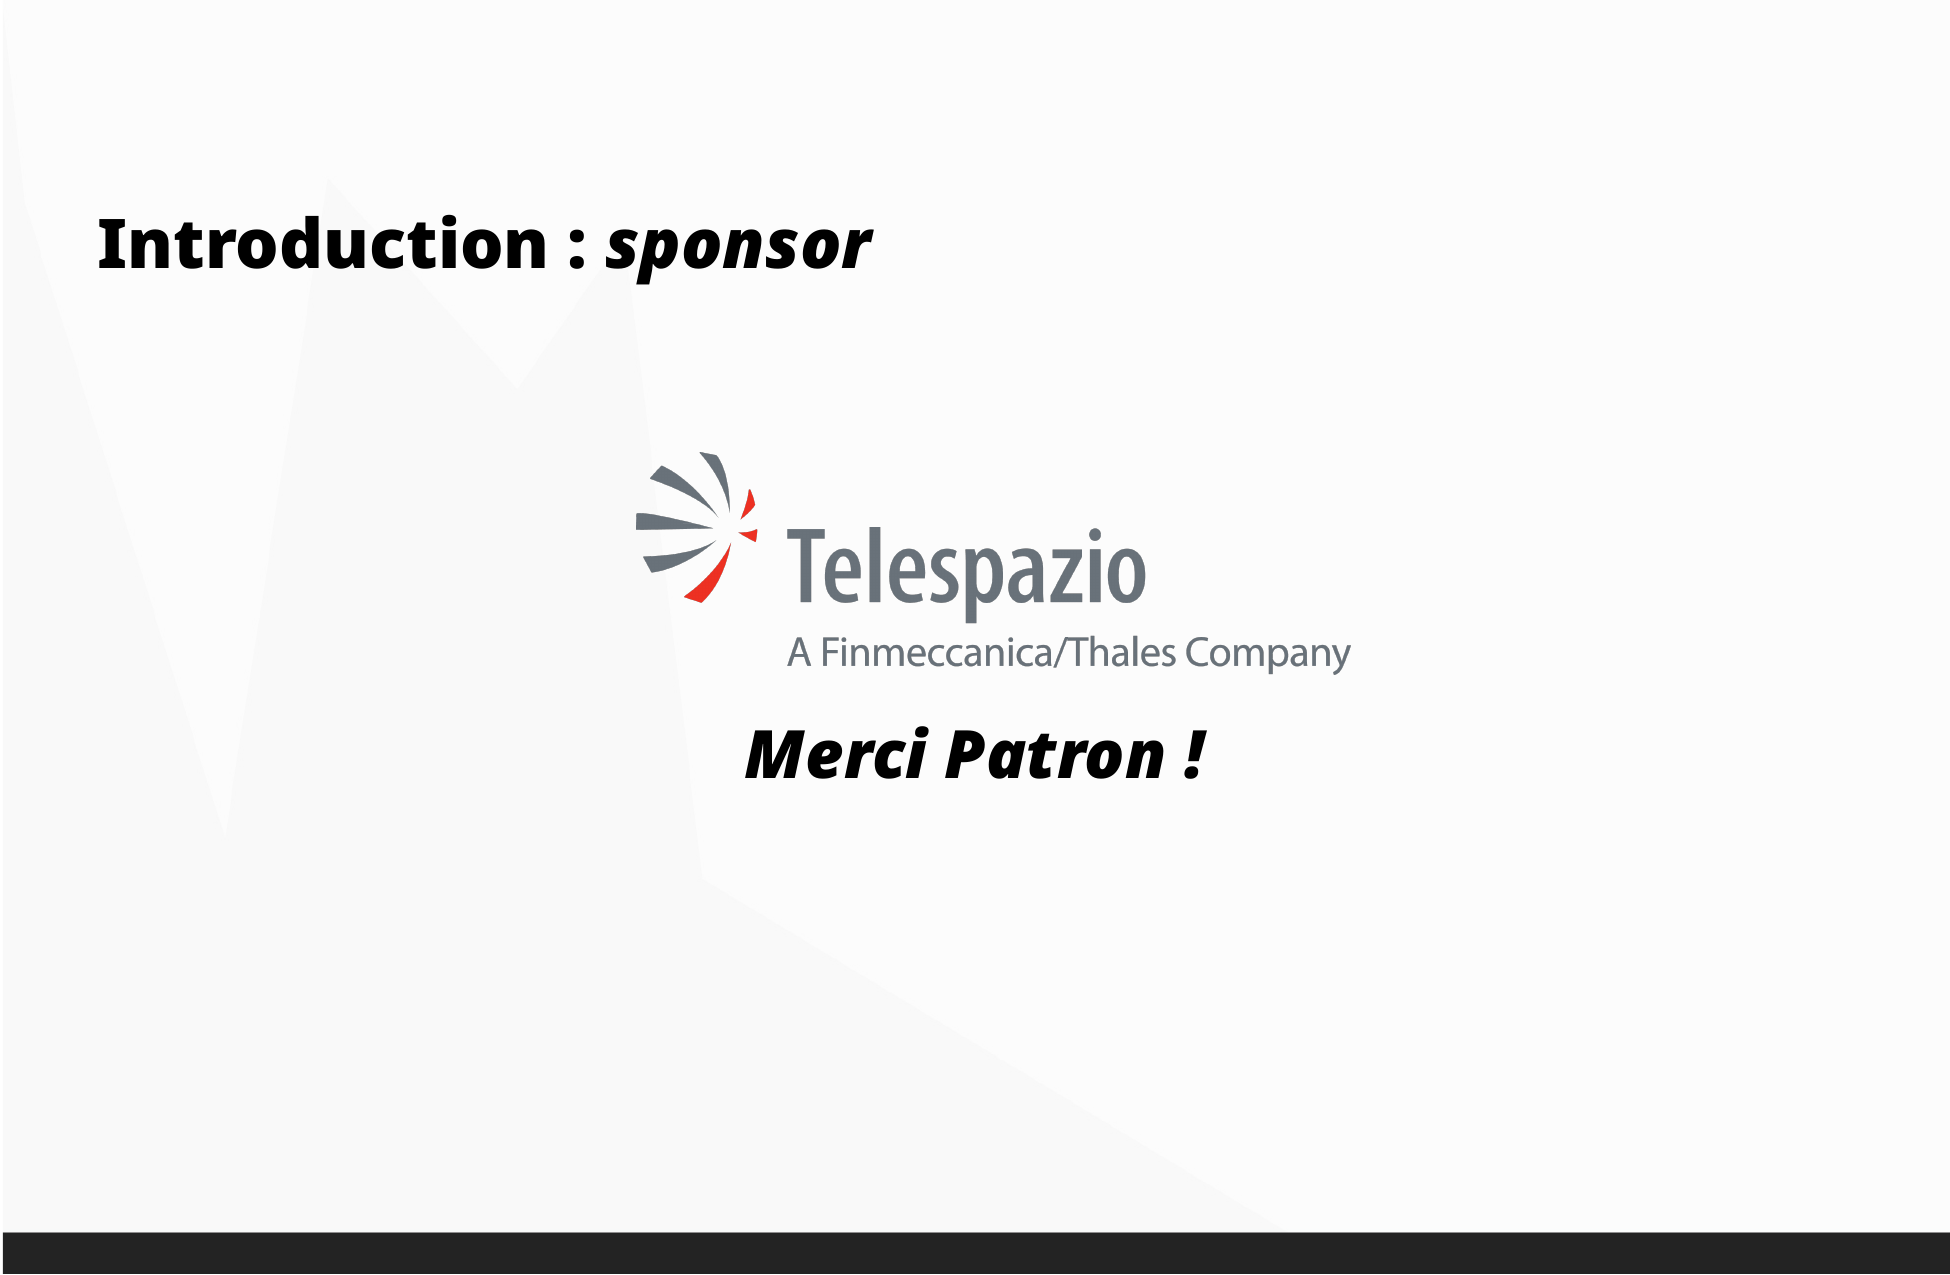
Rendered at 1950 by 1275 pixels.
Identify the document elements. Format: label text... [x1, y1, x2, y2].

picture [2, 0, 1950, 1275]
title Introduction : sponsor [97, 135, 1853, 349]
subtitle Merci Patron ! [97, 383, 1853, 1123]
